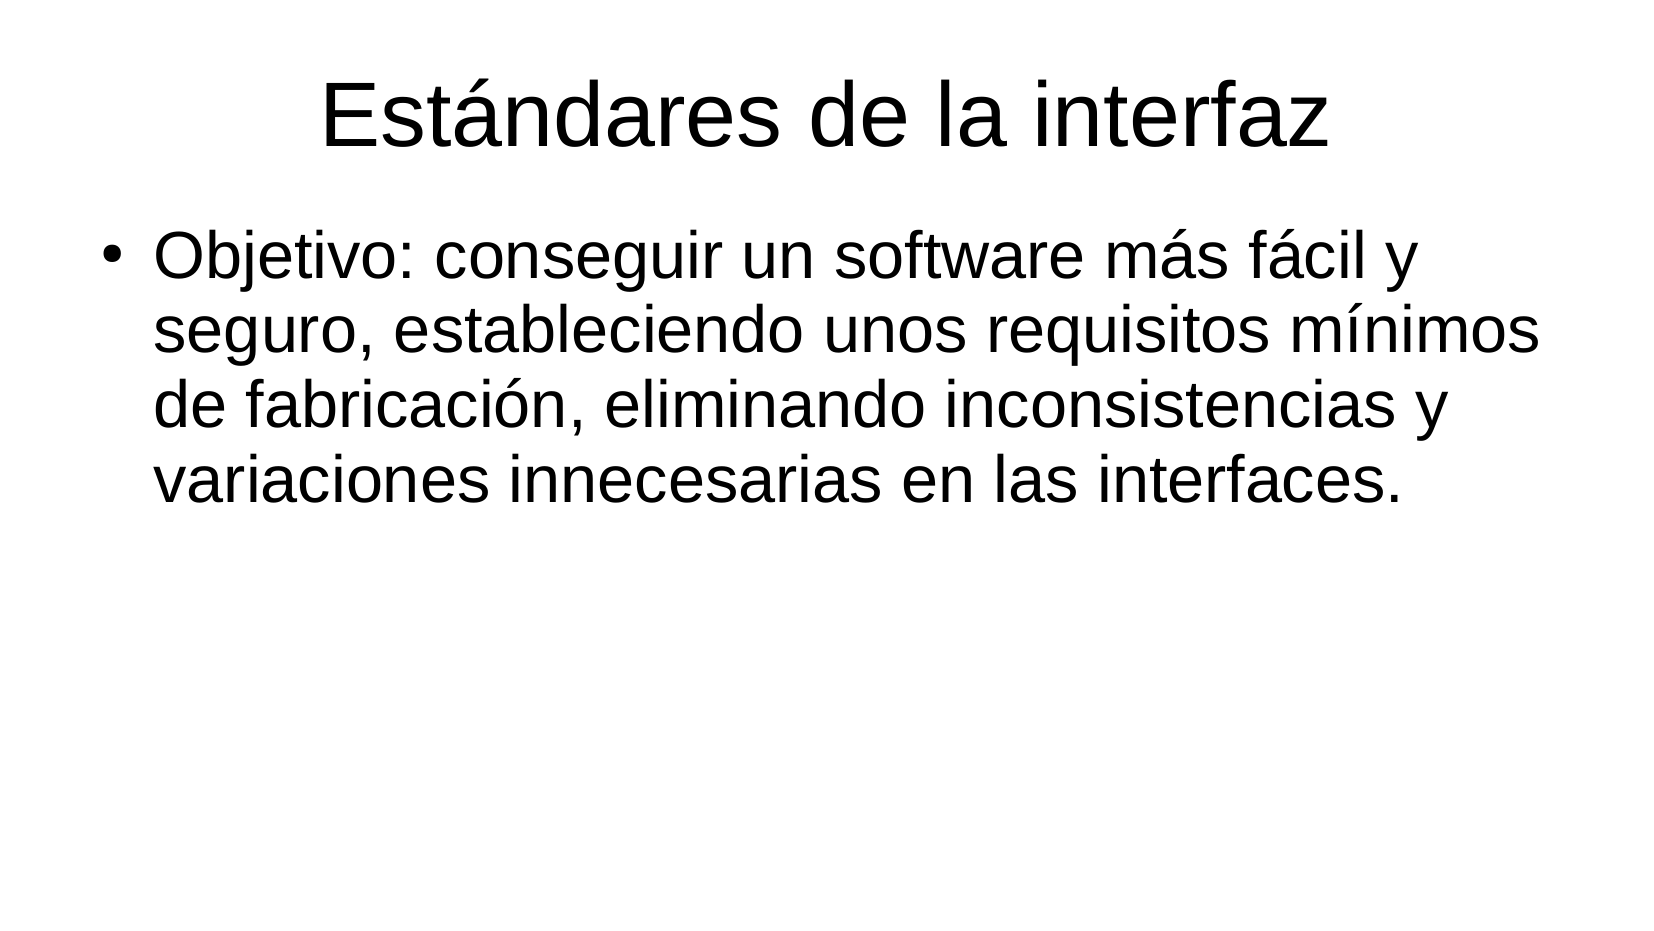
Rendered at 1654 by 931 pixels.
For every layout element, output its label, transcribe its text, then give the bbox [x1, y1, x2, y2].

list Objetivo: conseguir un software más fácil y seguro, estableciendo unos requisitos mínimos de fabricación, eliminando inconsistencias y variaciones innecesarias en las interfaces. [82, 217, 1571, 758]
title Estándares de la interfaz [82, 37, 1571, 193]
